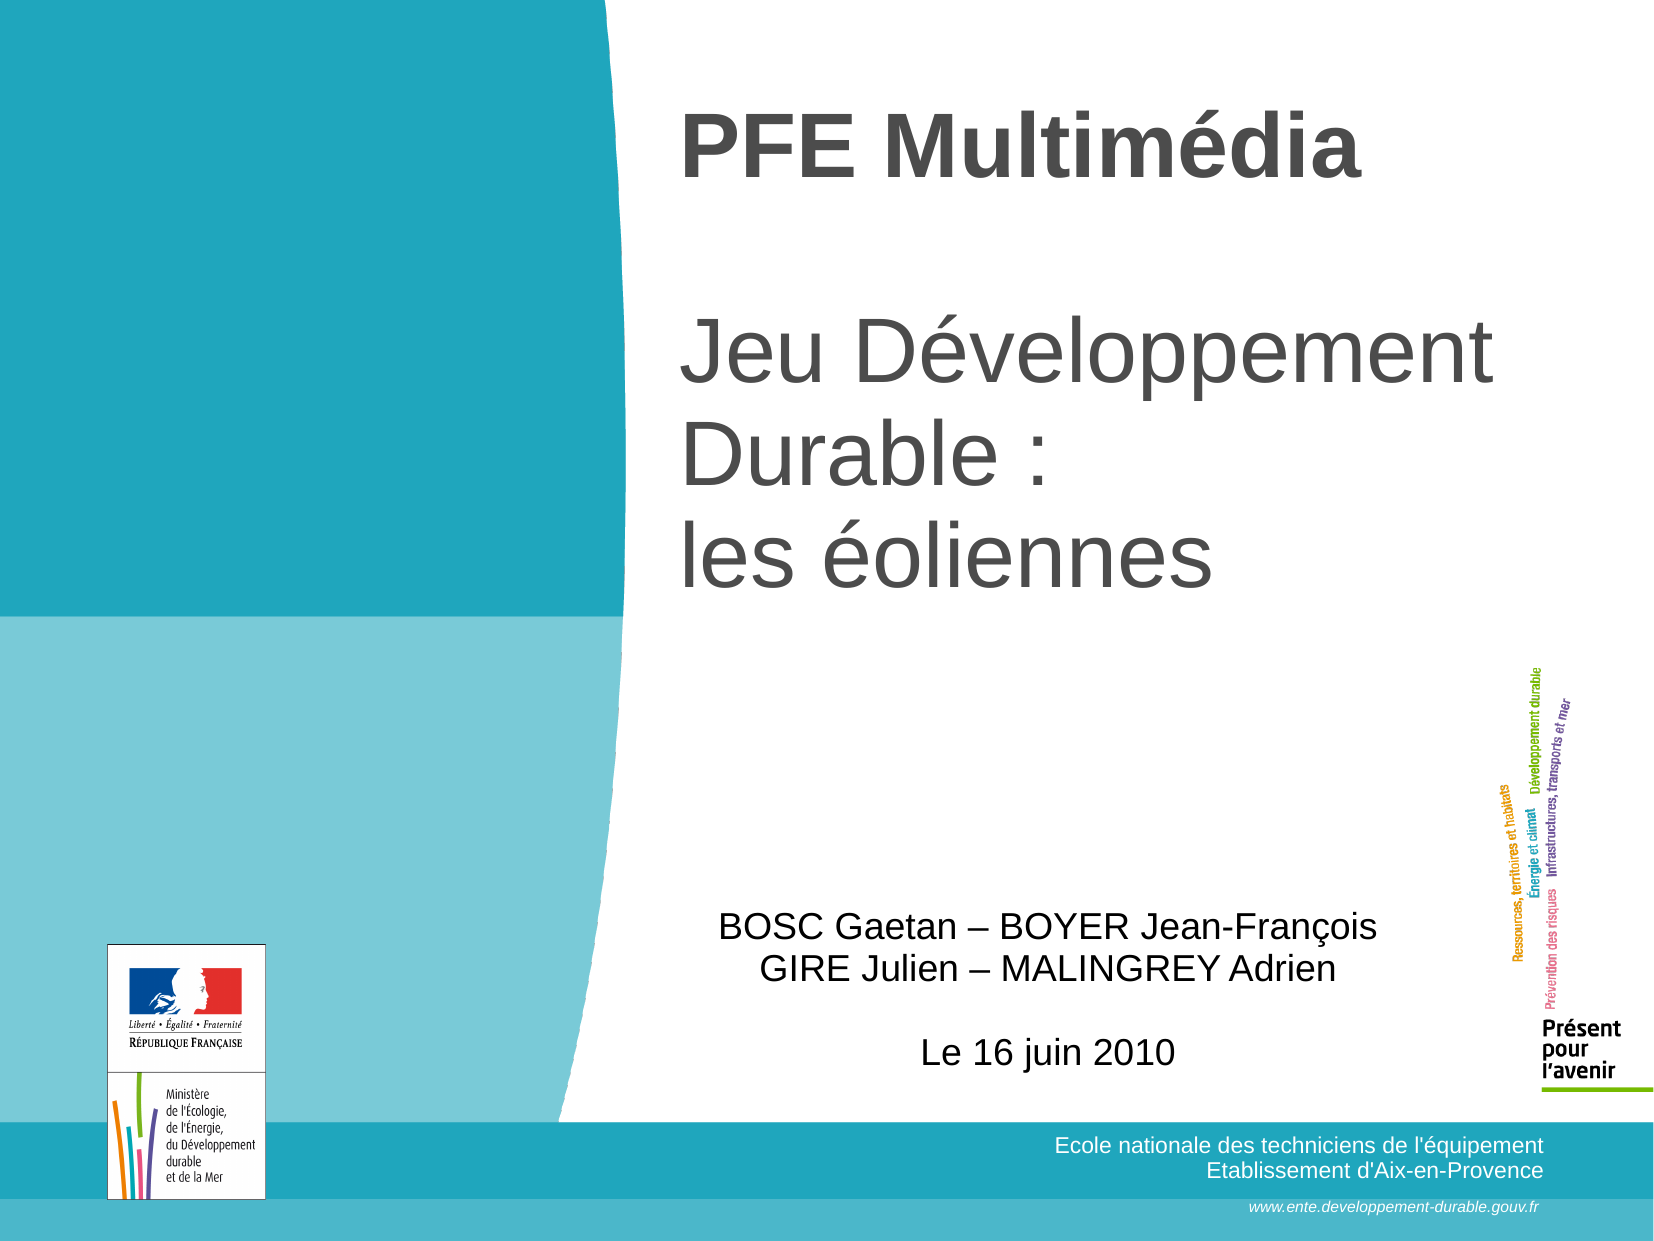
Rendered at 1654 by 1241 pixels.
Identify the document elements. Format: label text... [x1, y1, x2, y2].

text_box www.ente.developpement-durable.gouv.fr [886, 1191, 1554, 1224]
picture [0, 0, 1654, 1241]
text_box BOSC Gaetan – BOYER Jean-François GIRE Julien – MALINGREY Adrien Le 16 juin 2010 [679, 915, 1418, 1063]
text_box Ecole nationale des techniciens de l'équipement Etablissement d'Aix-en-Provence [732, 1125, 1559, 1191]
title PFE Multimédia Jeu Développement Durable : les éoliennes [679, 94, 1506, 608]
